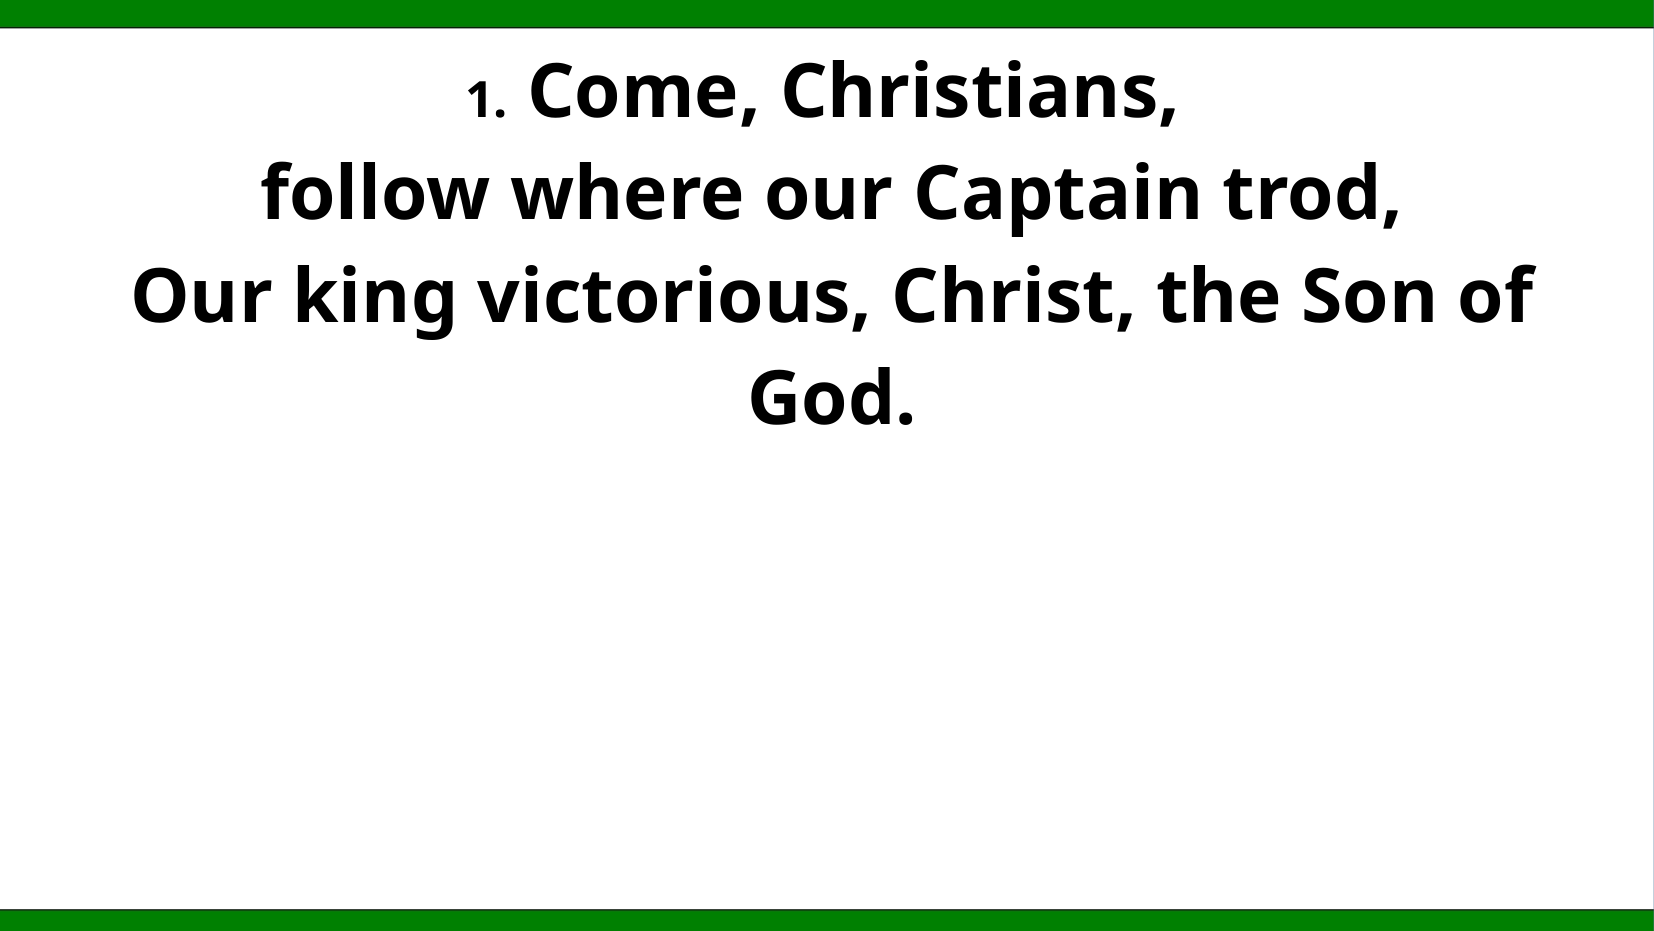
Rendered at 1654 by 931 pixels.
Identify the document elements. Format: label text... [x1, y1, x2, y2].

picture [0, 0, 1654, 931]
text_box 1. Come, Christians, follow where our Captain trod, Our king victorious, Christ, the Son of God. [60, 30, 1606, 348]
